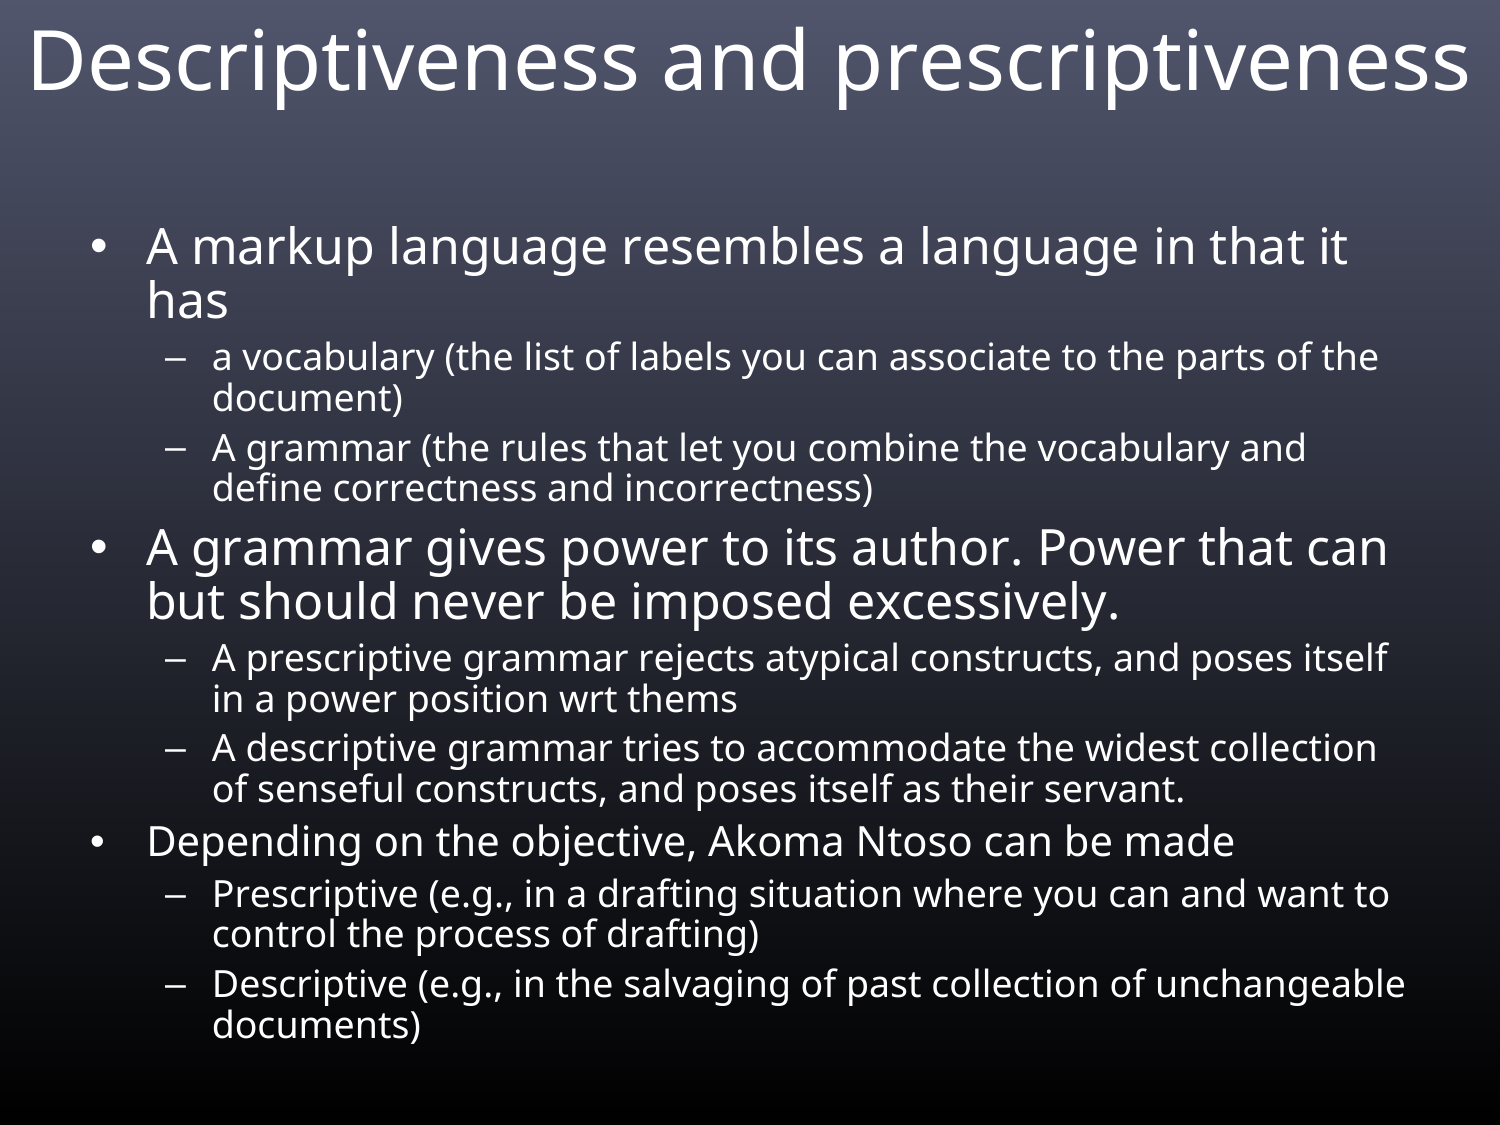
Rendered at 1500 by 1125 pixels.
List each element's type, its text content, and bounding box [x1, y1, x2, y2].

list A markup language resembles a language in that it has a vocabulary (the list of labels you can associate to the parts of the document) A grammar (the rules that let you combine the vocabulary and define correctness and incorrectness) A grammar gives power to its author. Power that can but should never be imposed excessively. A prescriptive grammar rejects atypical constructs, and poses itself in a power position wrt thems A descriptive grammar tries to accommodate the widest collection of senseful constructs, and poses itself as their servant. Depending on the objective, Akoma Ntoso can be made Prescriptive (e.g., in a drafting situation where you can and want to control the process of drafting) Descriptive (e.g., in the salvaging of past collection of unchangeable documents) [75, 193, 1426, 1075]
title Descriptiveness and prescriptiveness [0, 0, 1500, 290]
